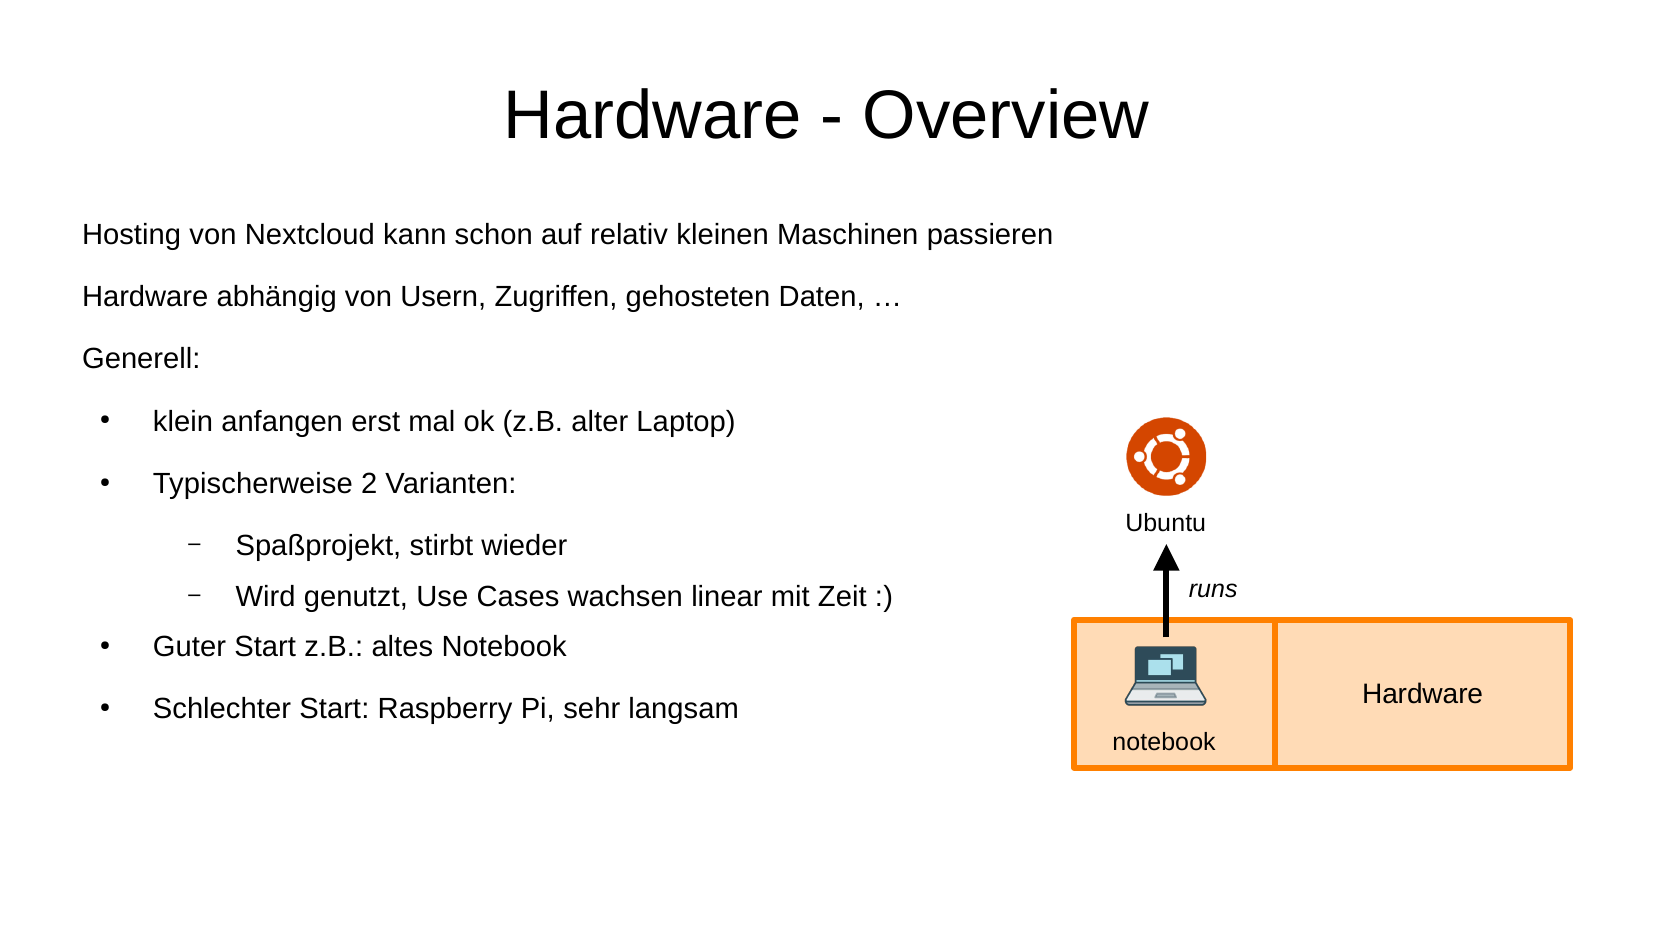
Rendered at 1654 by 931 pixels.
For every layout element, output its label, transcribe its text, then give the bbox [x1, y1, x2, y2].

list Hosting von Nextcloud kann schon auf relativ kleinen Maschinen passieren Hardware abhängig von Usern, Zugriffen, gehosteten Daten, … Generell: klein anfangen erst mal ok (z.B. alter Laptop) Typischerweise 2 Varianten: Spaßprojekt, stirbt wieder Wird genutzt, Use Cases wachsen linear mit Zeit :) Guter Start z.B.: altes Notebook Schlechter Start: Raspberry Pi, sehr langsam [82, 217, 1571, 886]
picture [1126, 417, 1207, 497]
text_box runs [1174, 567, 1253, 611]
text_box Ubuntu [1110, 501, 1221, 545]
title Hardware - Overview [82, 37, 1571, 193]
